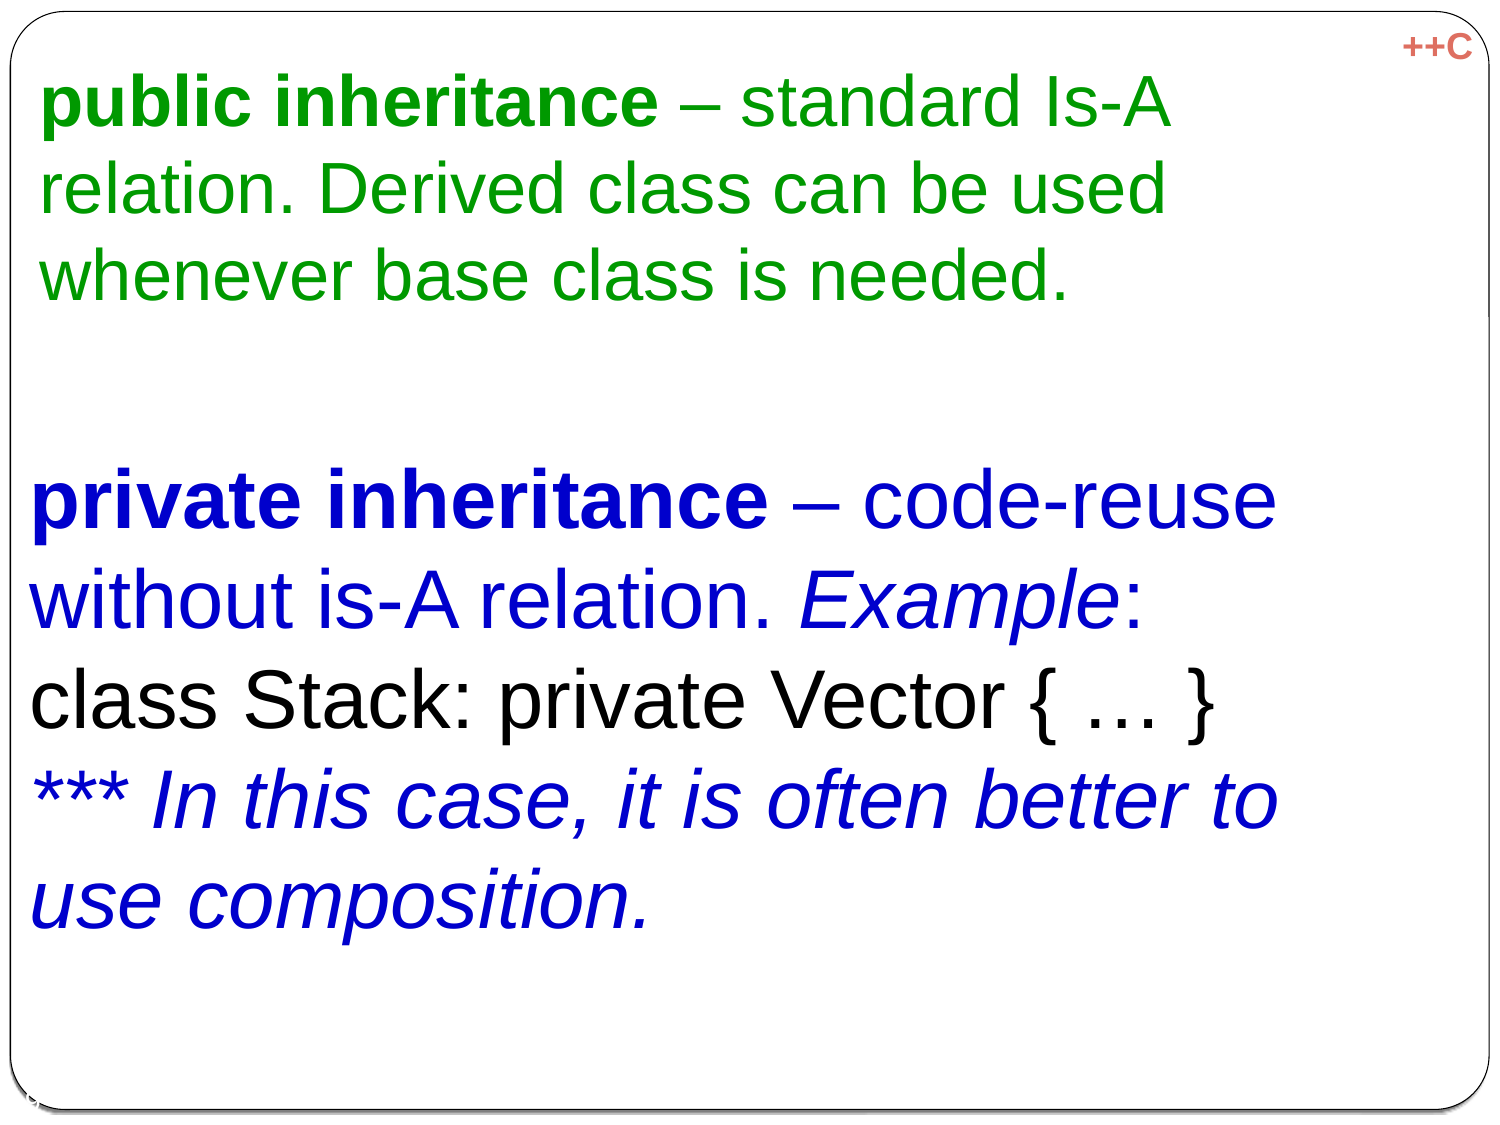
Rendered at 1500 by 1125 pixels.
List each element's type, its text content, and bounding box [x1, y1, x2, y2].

slide_number <number> [0, 1074, 50, 1125]
title public inheritance – standard Is-A relation. Derived class can be used whenever base class is needed. [24, 45, 1425, 330]
title private inheritance – code-reuse without is-A relation. Example: class Stack: private Vector { … } *** In this case, it is often better to use composition. [15, 404, 1415, 961]
